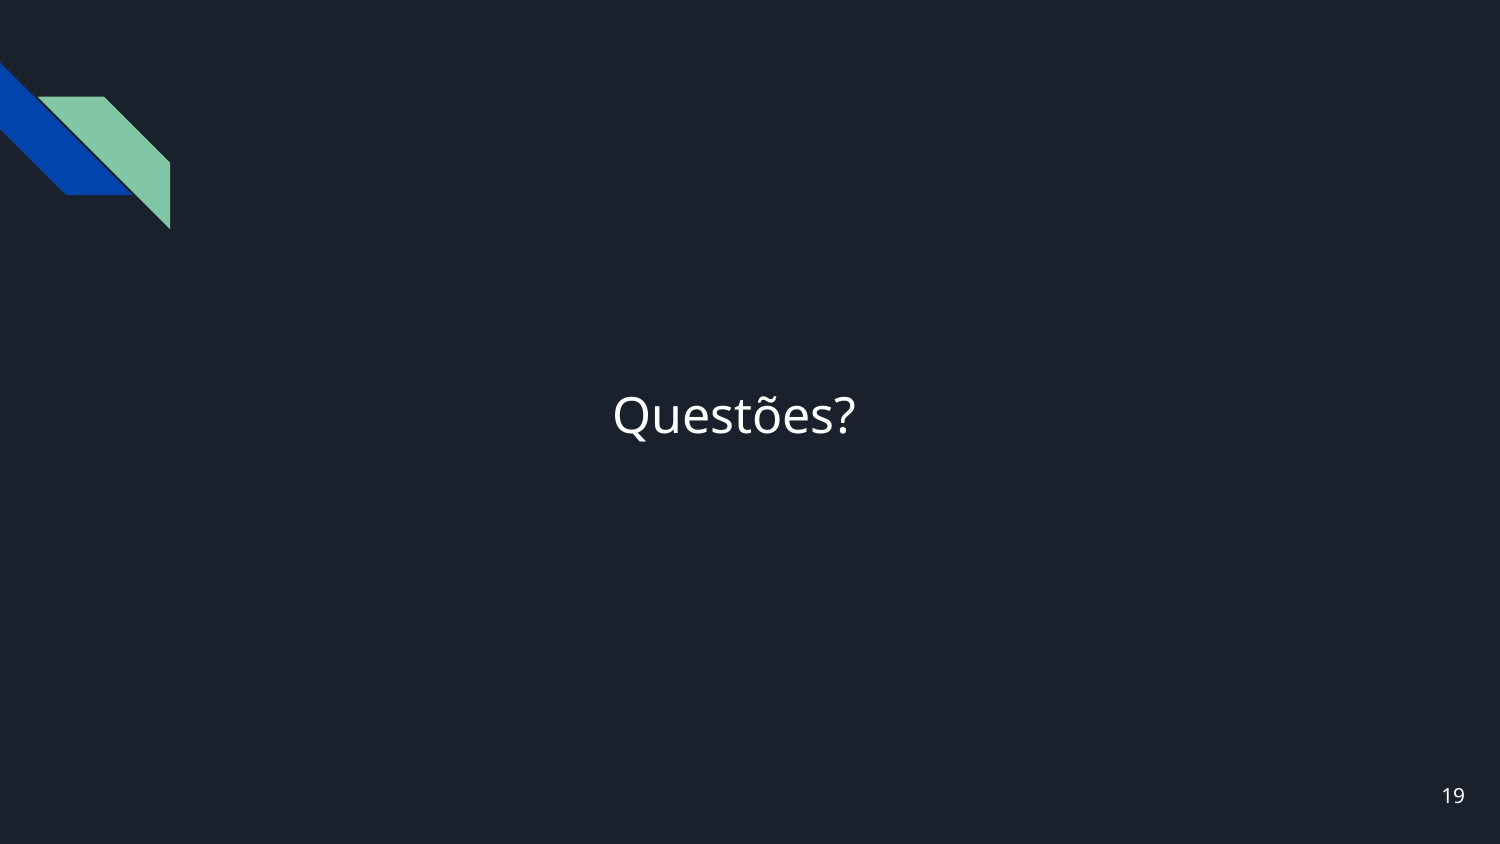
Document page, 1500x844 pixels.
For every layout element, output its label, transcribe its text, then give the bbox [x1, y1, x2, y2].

slide_number <number> [1389, 764, 1480, 830]
title Questões? [597, 368, 920, 476]
